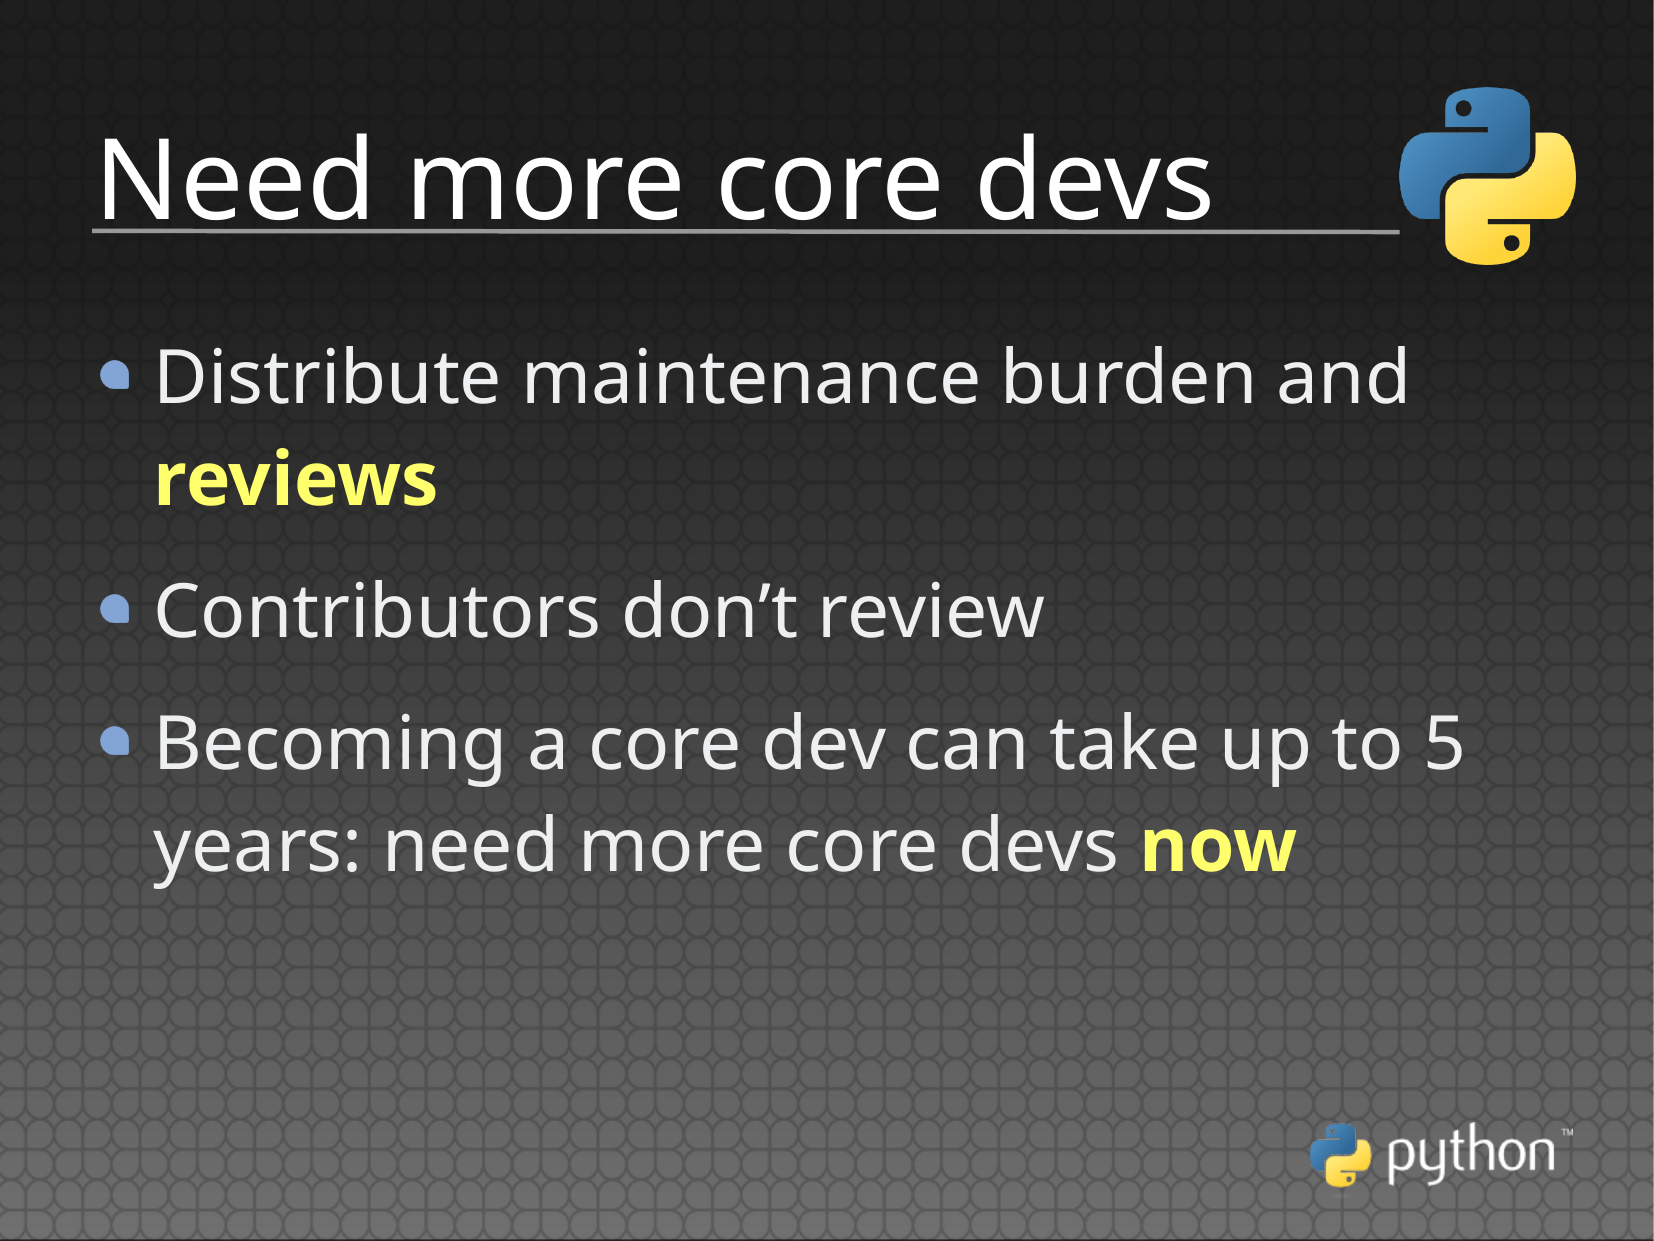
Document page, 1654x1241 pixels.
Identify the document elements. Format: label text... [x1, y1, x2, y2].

list Distribute maintenance burden and reviews Contributors don’t review Becoming a core dev can take up to 5 years: need more core devs now [82, 323, 1571, 1080]
title Need more core devs [94, 100, 1426, 251]
picture [0, 0, 1654, 1241]
